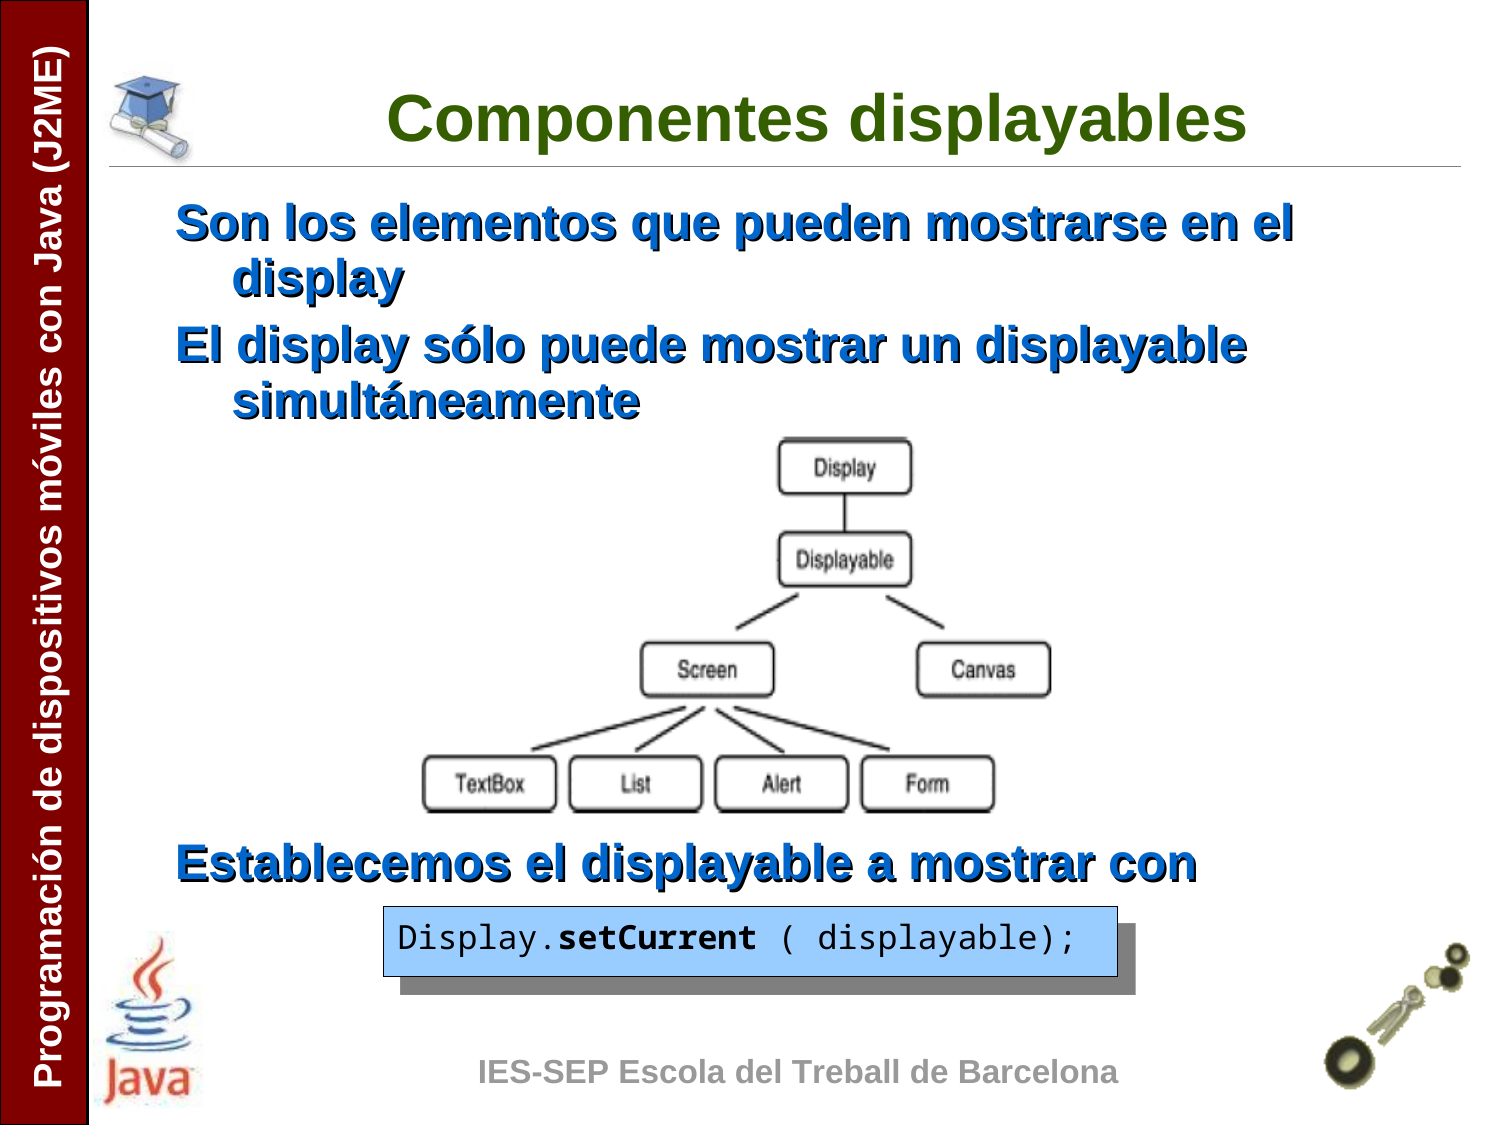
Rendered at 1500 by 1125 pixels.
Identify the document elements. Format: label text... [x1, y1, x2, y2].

list Son los elementos que pueden mostrarse en el display El display sólo puede mostrar un displayable simultáneamente Establecemos el displayable a mostrar con [174, 194, 1451, 982]
title Componentes displayables [211, 75, 1424, 163]
text_box Display.setCurrent ( displayable); [383, 906, 1118, 977]
picture [1322, 939, 1471, 1094]
picture [93, 931, 204, 1109]
picture [379, 430, 1087, 815]
picture [93, 61, 206, 174]
